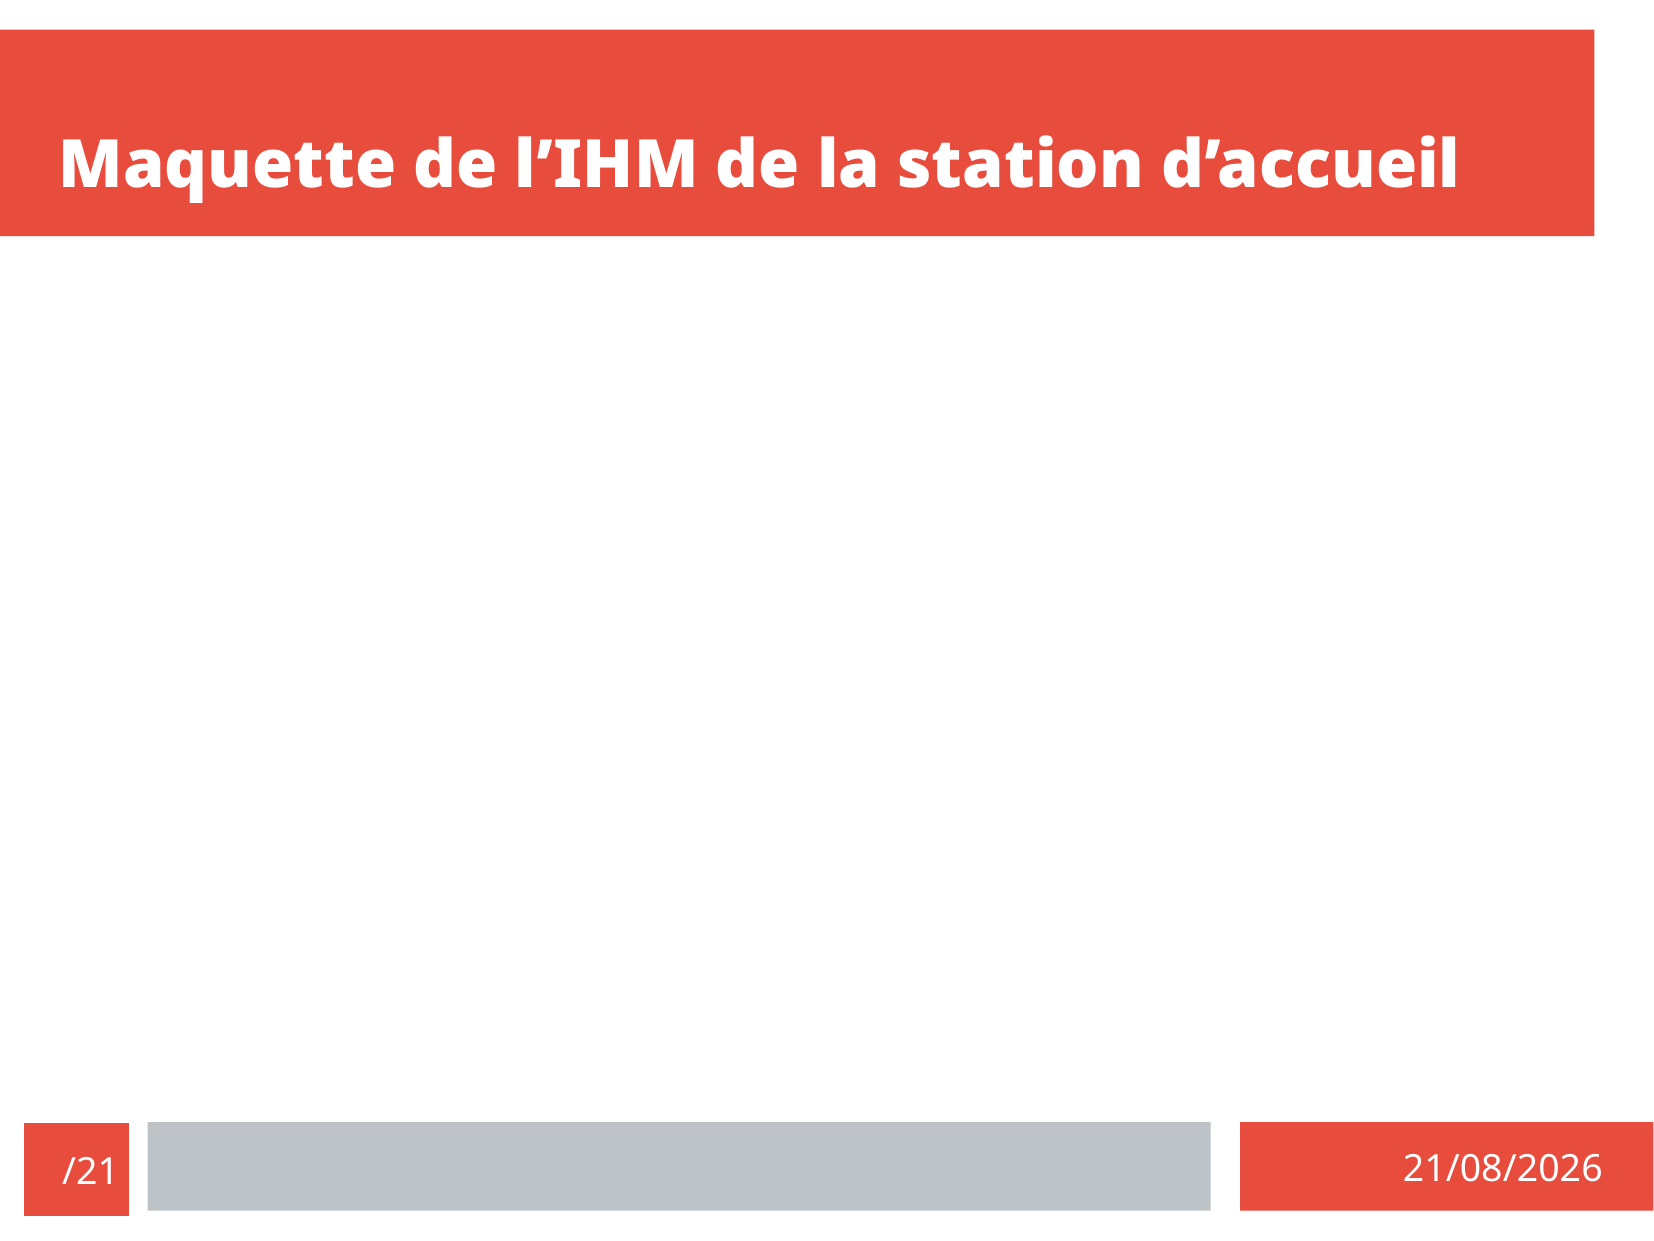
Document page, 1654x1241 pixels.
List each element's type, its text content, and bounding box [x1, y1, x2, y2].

text_box 27/01/2020 [1388, 1133, 1634, 1196]
title Maquette de l’IHM de la station d’accueil [59, 59, 1595, 207]
